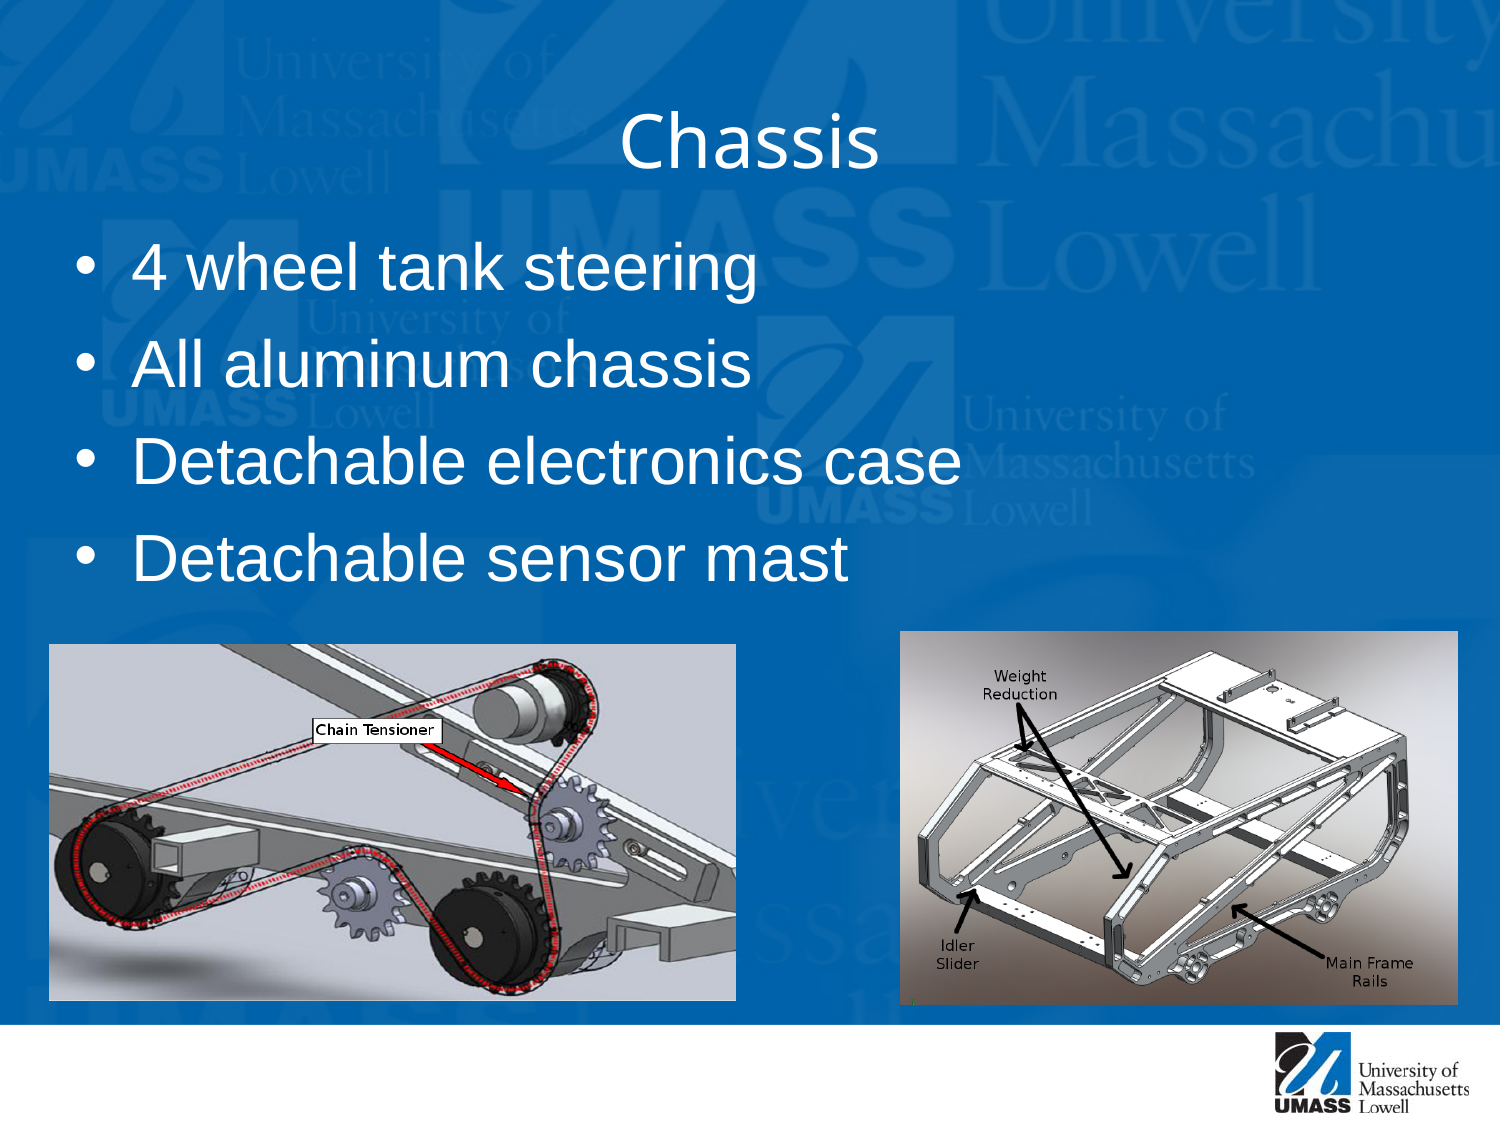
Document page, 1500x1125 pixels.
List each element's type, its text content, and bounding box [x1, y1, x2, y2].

picture [0, 0, 1500, 1024]
picture [1275, 1032, 1469, 1113]
title Chassis [75, 45, 1426, 233]
list 4 wheel tank steering All aluminum chassis Detachable electronics case Detachable sensor mast [60, 216, 1411, 959]
